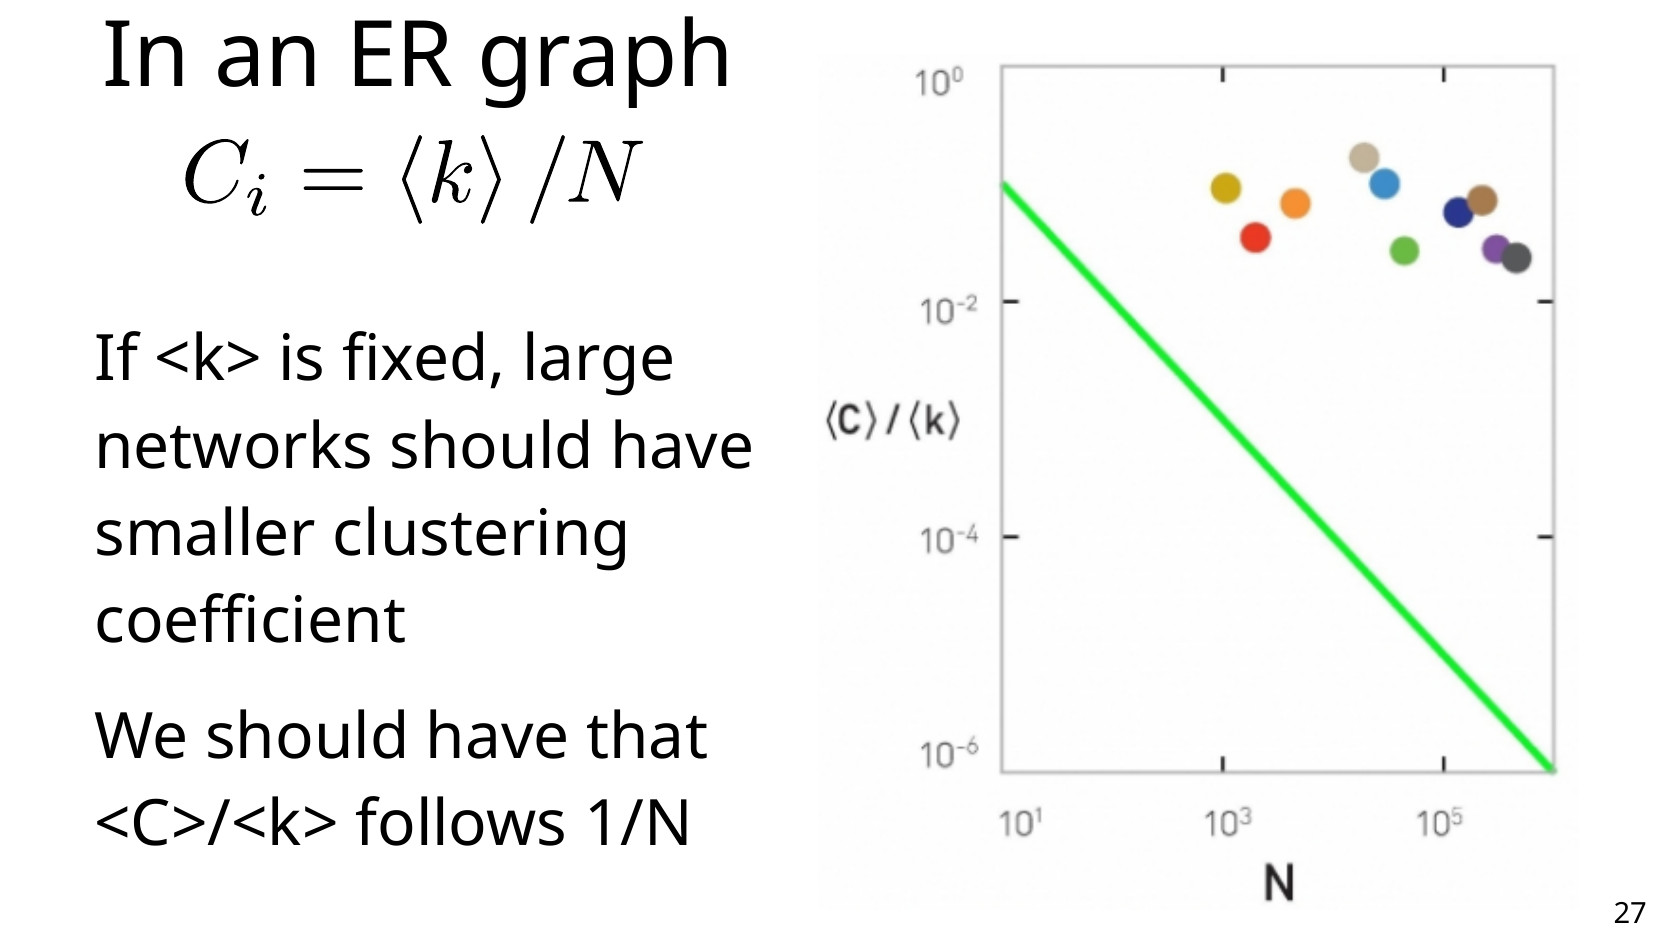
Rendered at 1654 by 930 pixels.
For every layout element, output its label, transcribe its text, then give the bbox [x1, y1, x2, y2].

text_box [180, 134, 646, 224]
title In an ER graph [17, 1, 821, 225]
picture [818, 54, 1579, 910]
list If <k> is fixed, large networks should have smaller clustering coefficient We should have that <C>/<k> follows 1/N [94, 312, 762, 868]
